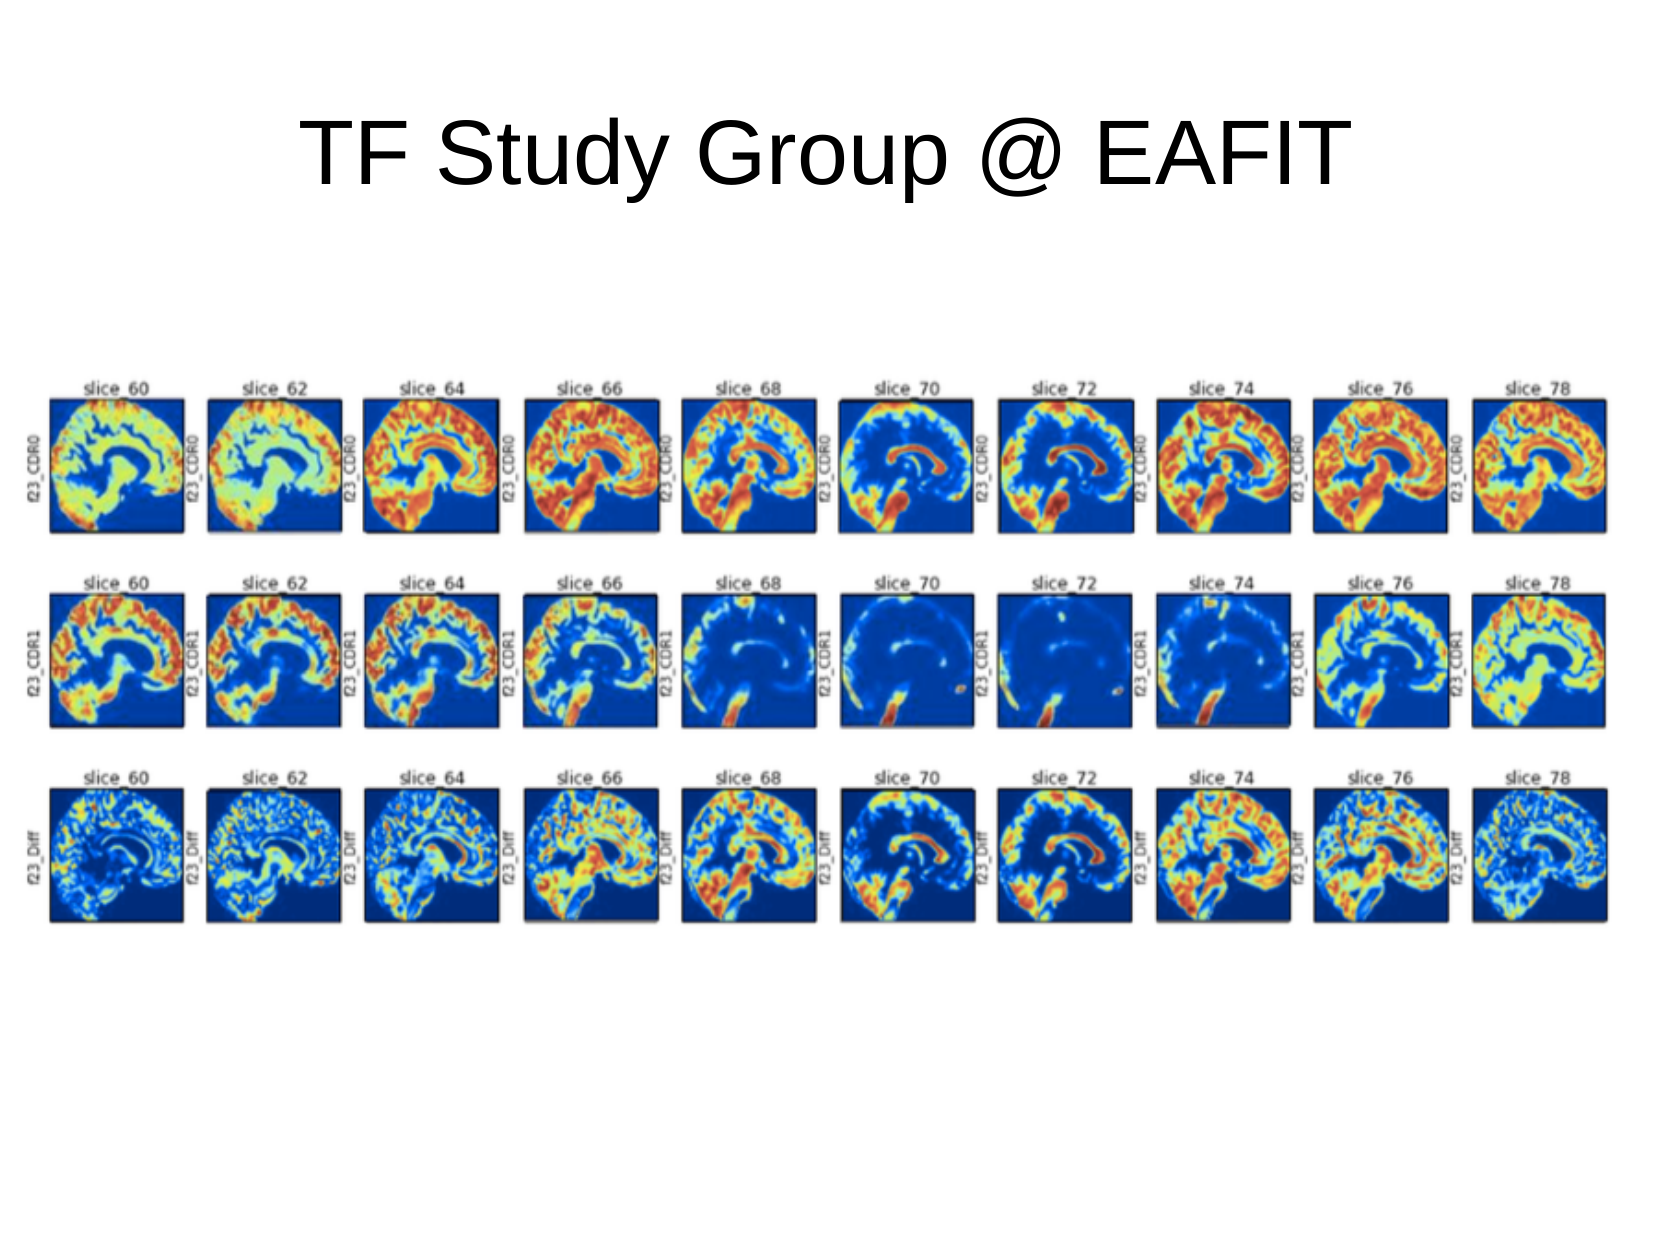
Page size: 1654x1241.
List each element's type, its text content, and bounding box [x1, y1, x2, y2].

title TF Study Group @ EAFIT [82, 49, 1571, 257]
picture [2, 359, 1621, 940]
